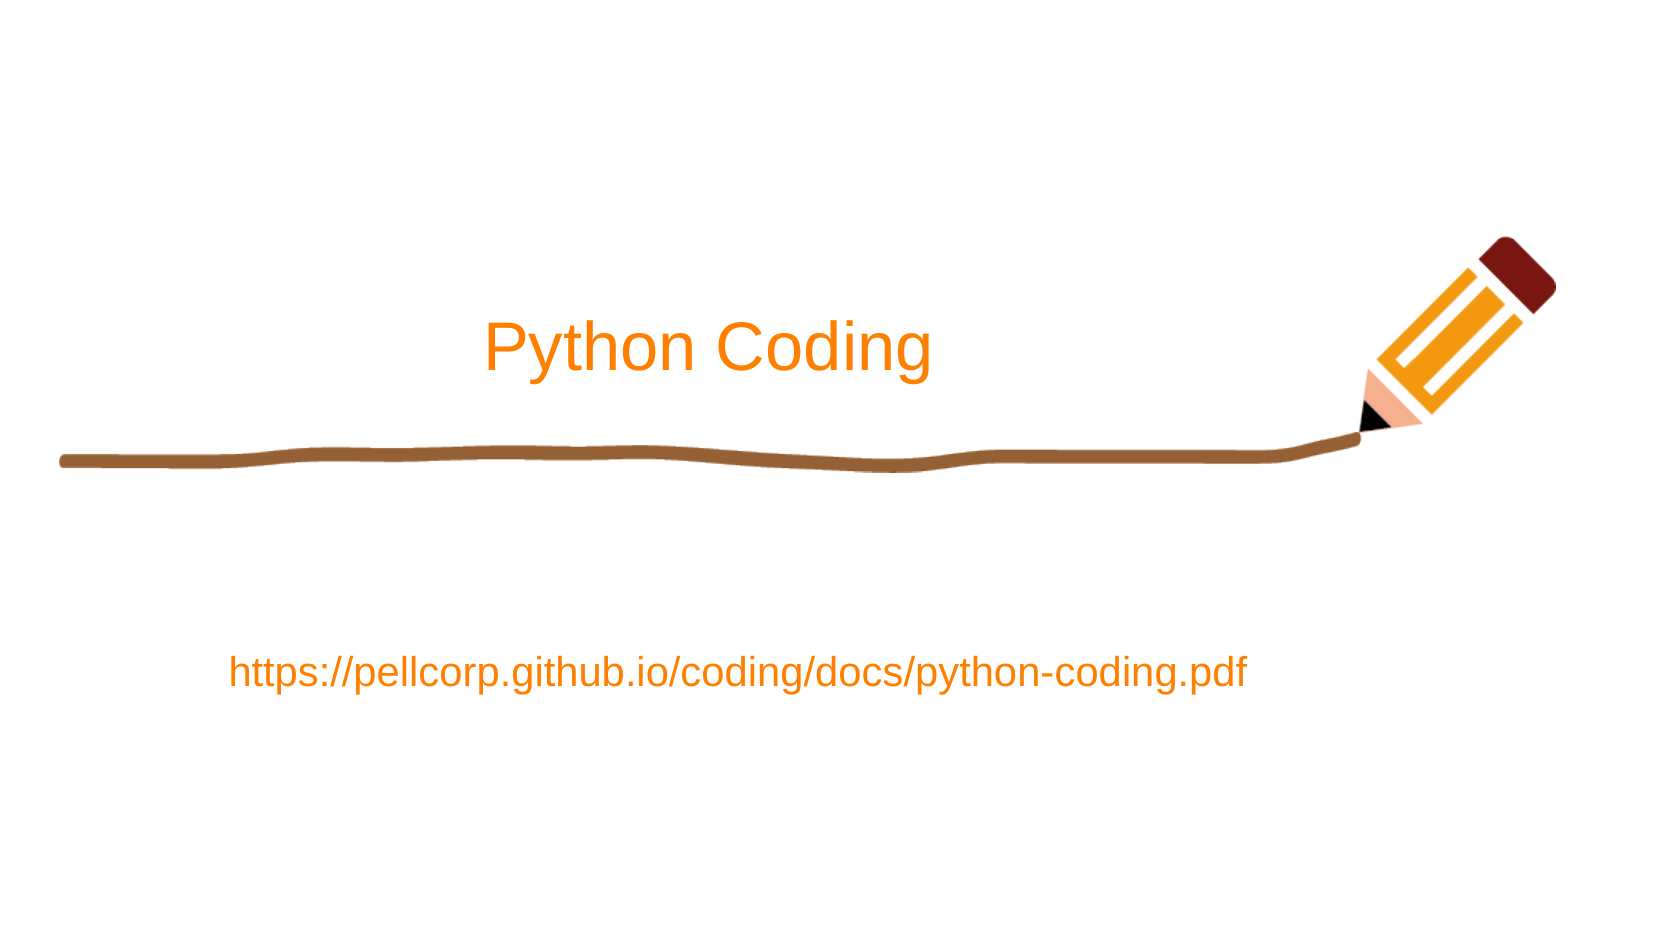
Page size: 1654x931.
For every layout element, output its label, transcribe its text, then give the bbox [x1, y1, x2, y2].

title https://pellcorp.github.io/coding/docs/python-coding.pdf [118, 590, 1359, 753]
title Python Coding [88, 265, 1329, 429]
picture [59, 236, 1556, 473]
